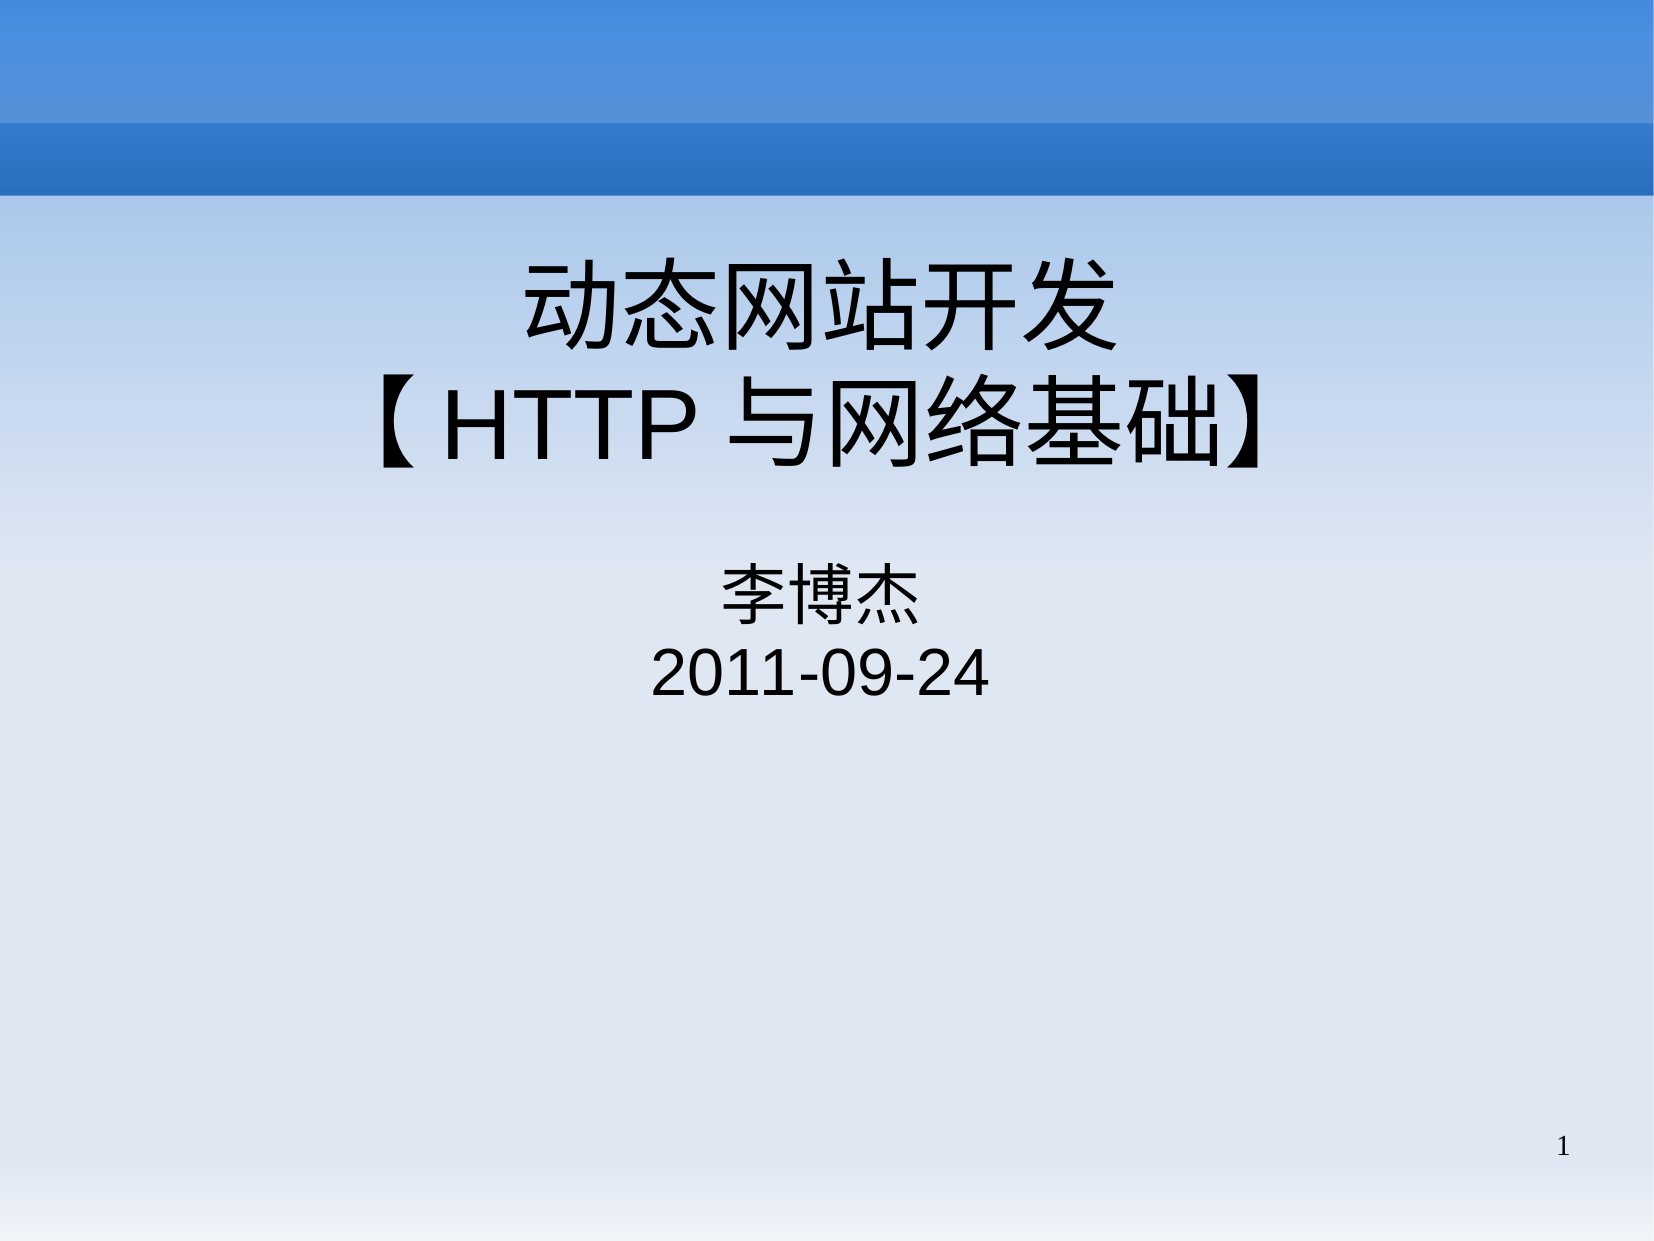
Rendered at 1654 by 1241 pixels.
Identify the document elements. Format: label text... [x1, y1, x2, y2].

picture [0, 0, 1654, 1241]
subtitle 动态网站开发 【HTTP与网络基础】 李博杰 2011-09-24 [76, 0, 1565, 1109]
